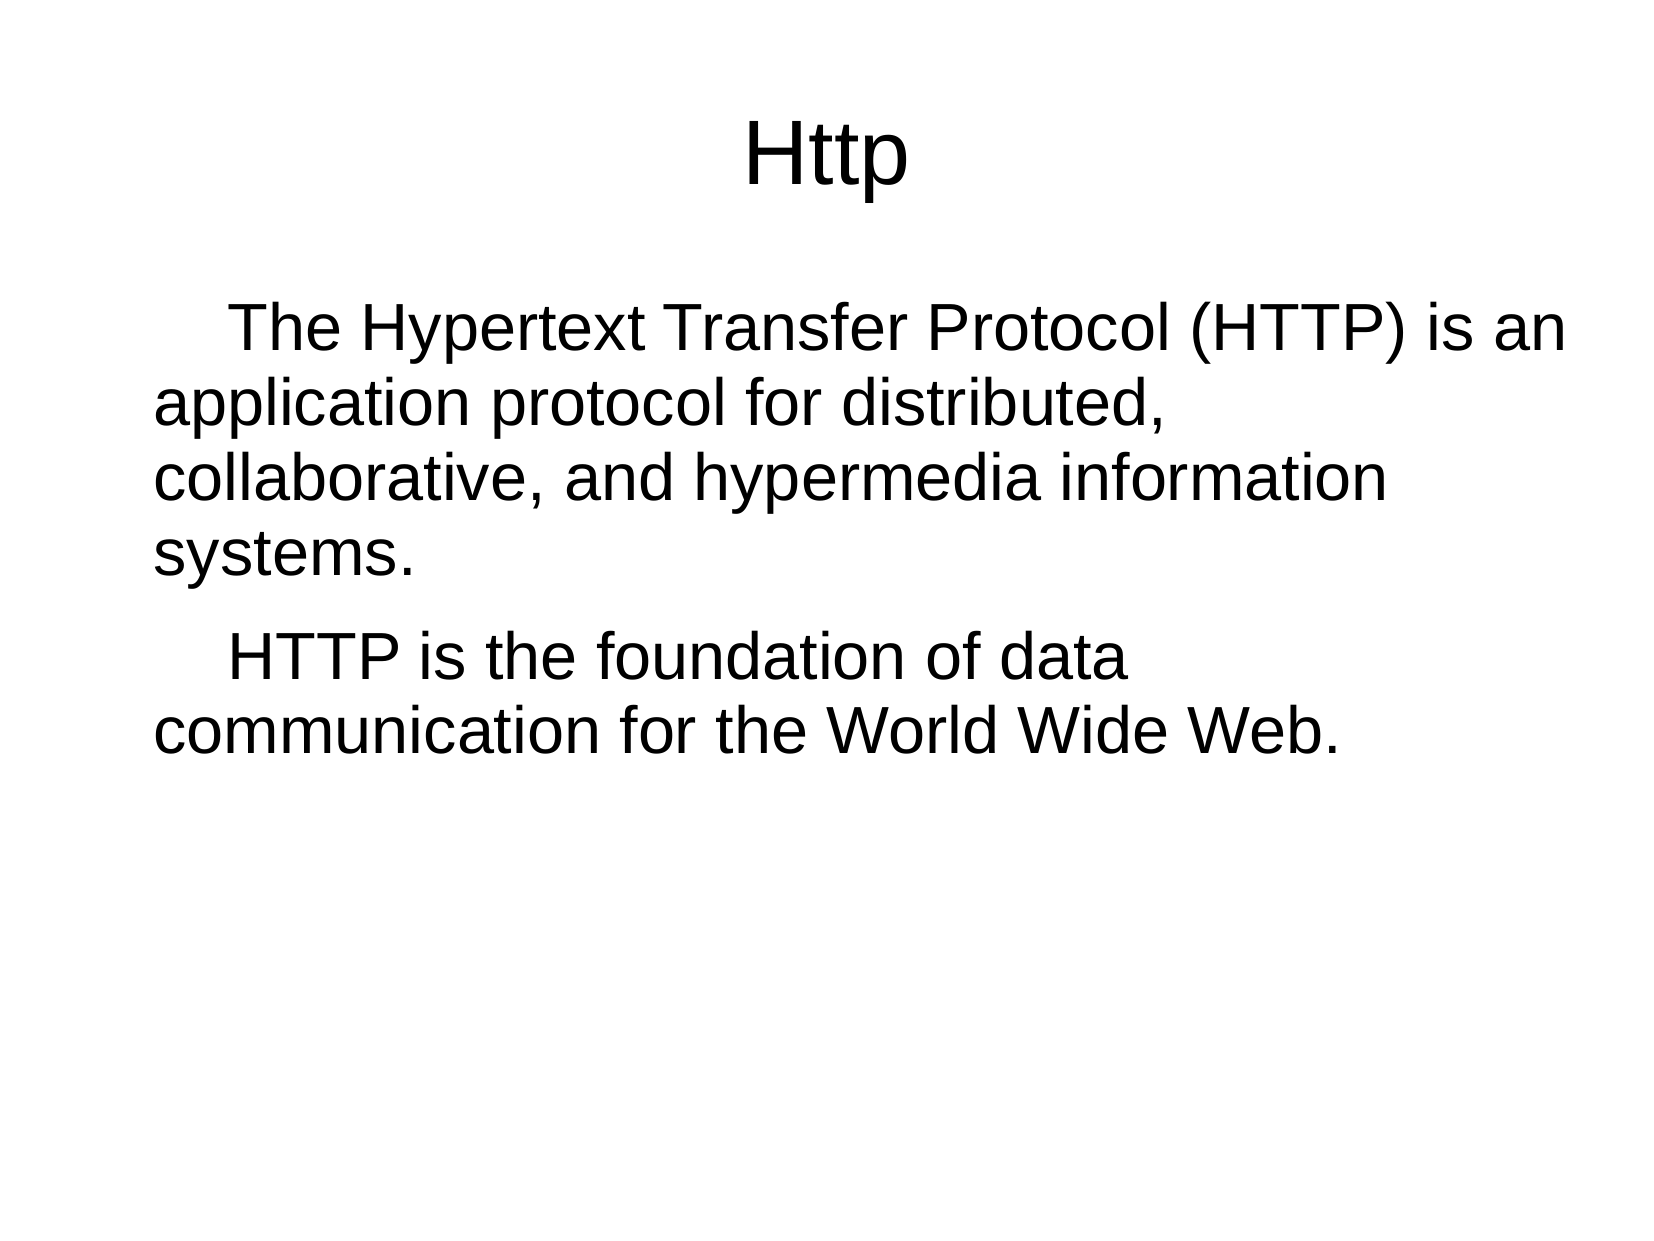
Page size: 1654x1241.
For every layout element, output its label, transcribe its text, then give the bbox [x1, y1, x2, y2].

title Http [82, 49, 1571, 257]
list The Hypertext Transfer Protocol (HTTP) is an application protocol for distributed, collaborative, and hypermedia information systems. HTTP is the foundation of data communication for the World Wide Web. [82, 290, 1571, 1010]
